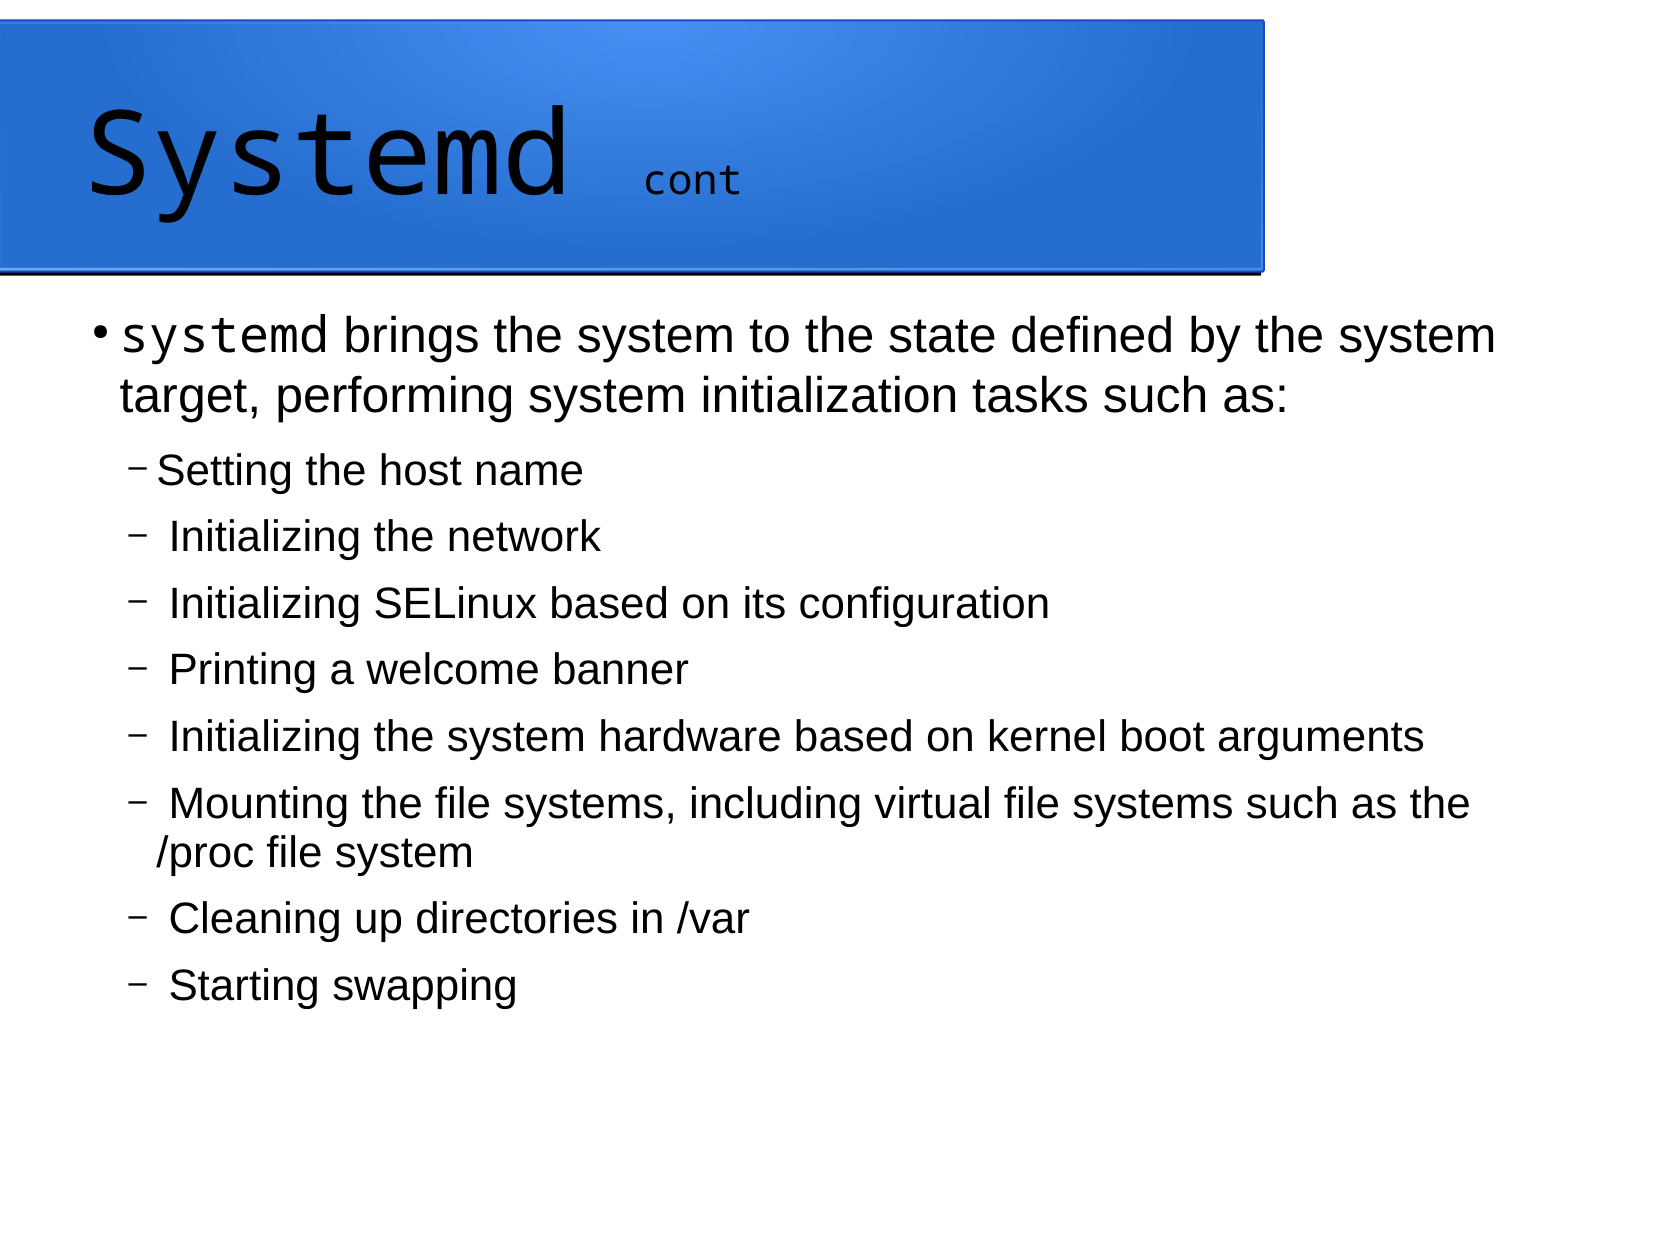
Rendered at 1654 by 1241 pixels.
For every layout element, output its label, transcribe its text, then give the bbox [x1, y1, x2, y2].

list systemd brings the system to the state defined by the system target, performing system initialization tasks such as: Setting the host name Initializing the network Initializing SELinux based on its configuration Printing a welcome banner Initializing the system hardware based on kernel boot arguments Mounting the file systems, including virtual file systems such as the /proc file system Cleaning up directories in /var Starting swapping [82, 299, 1571, 1019]
title Systemd cont [82, 47, 1235, 252]
